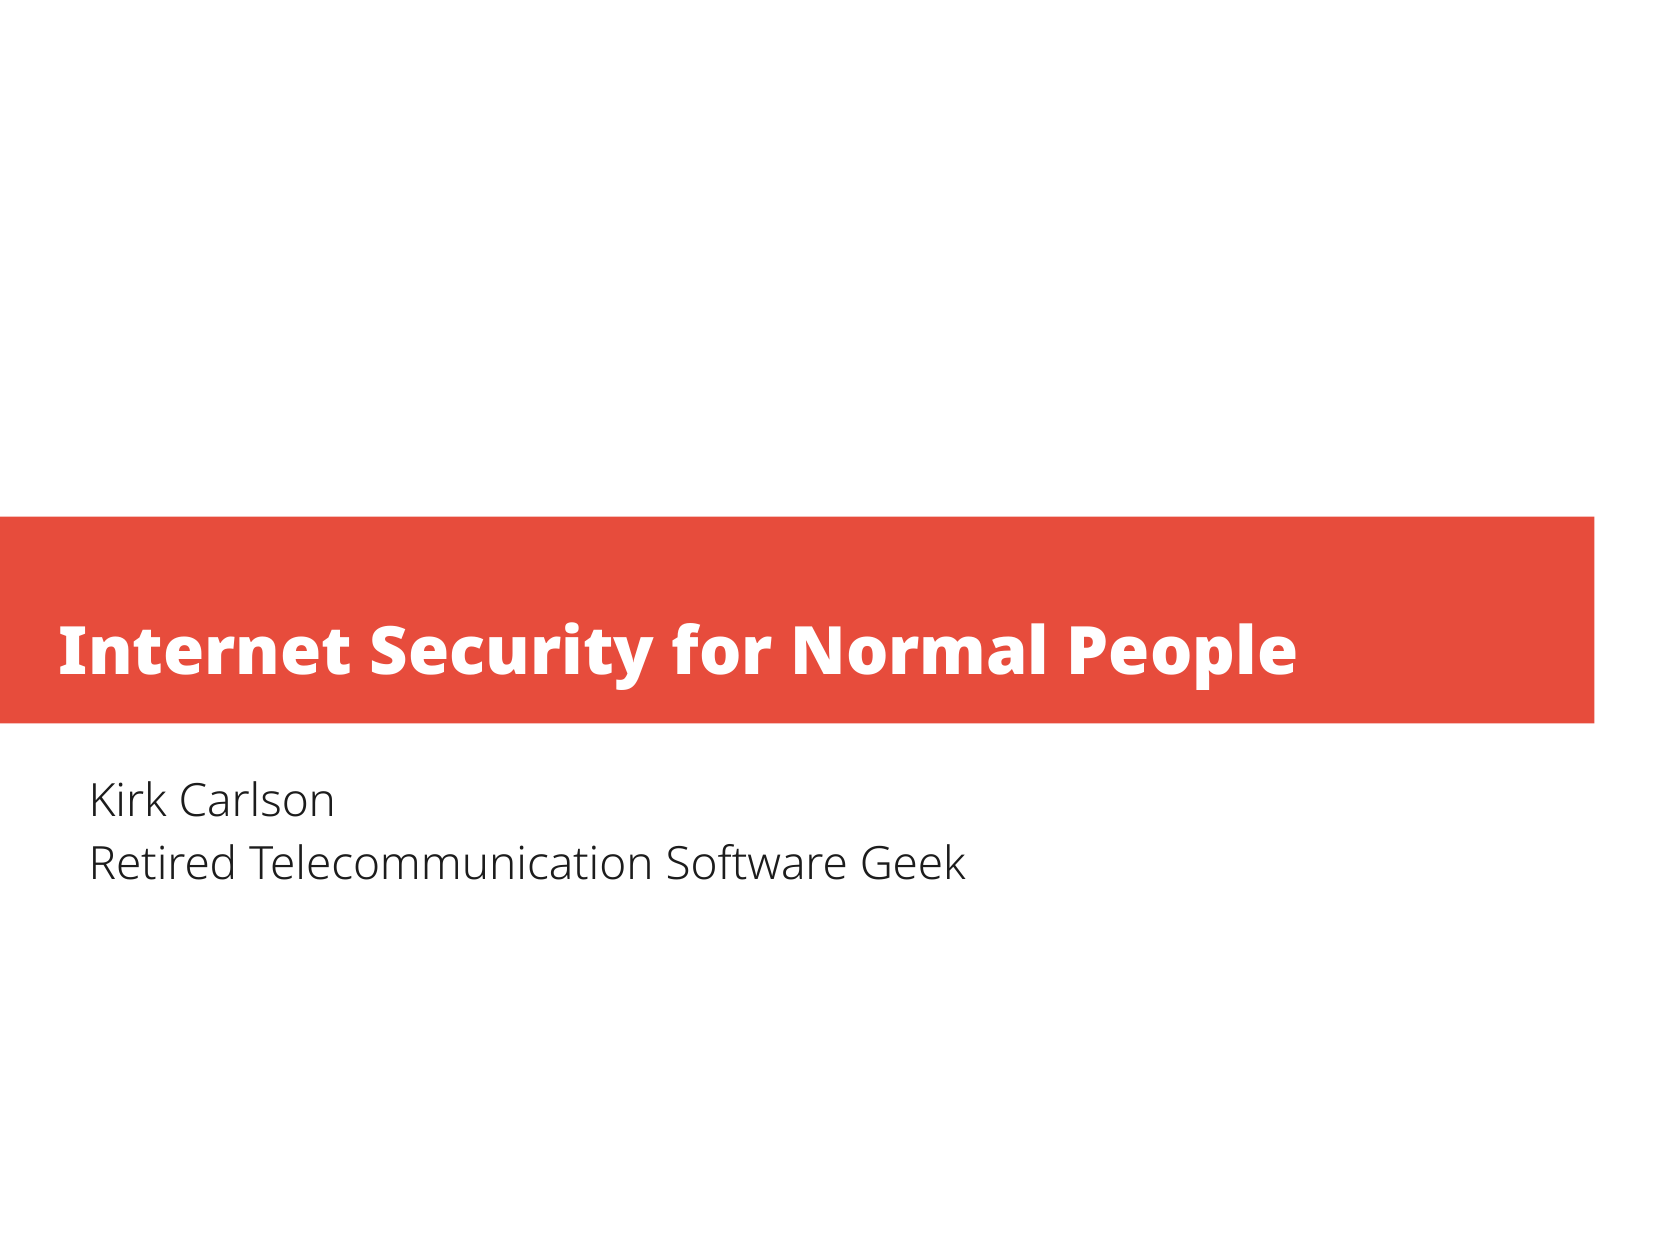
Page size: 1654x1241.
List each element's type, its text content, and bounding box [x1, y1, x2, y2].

title Internet Security for Normal People [59, 546, 1595, 694]
subtitle Kirk Carlson Retired Telecommunication Software Geek [88, 767, 1595, 1182]
